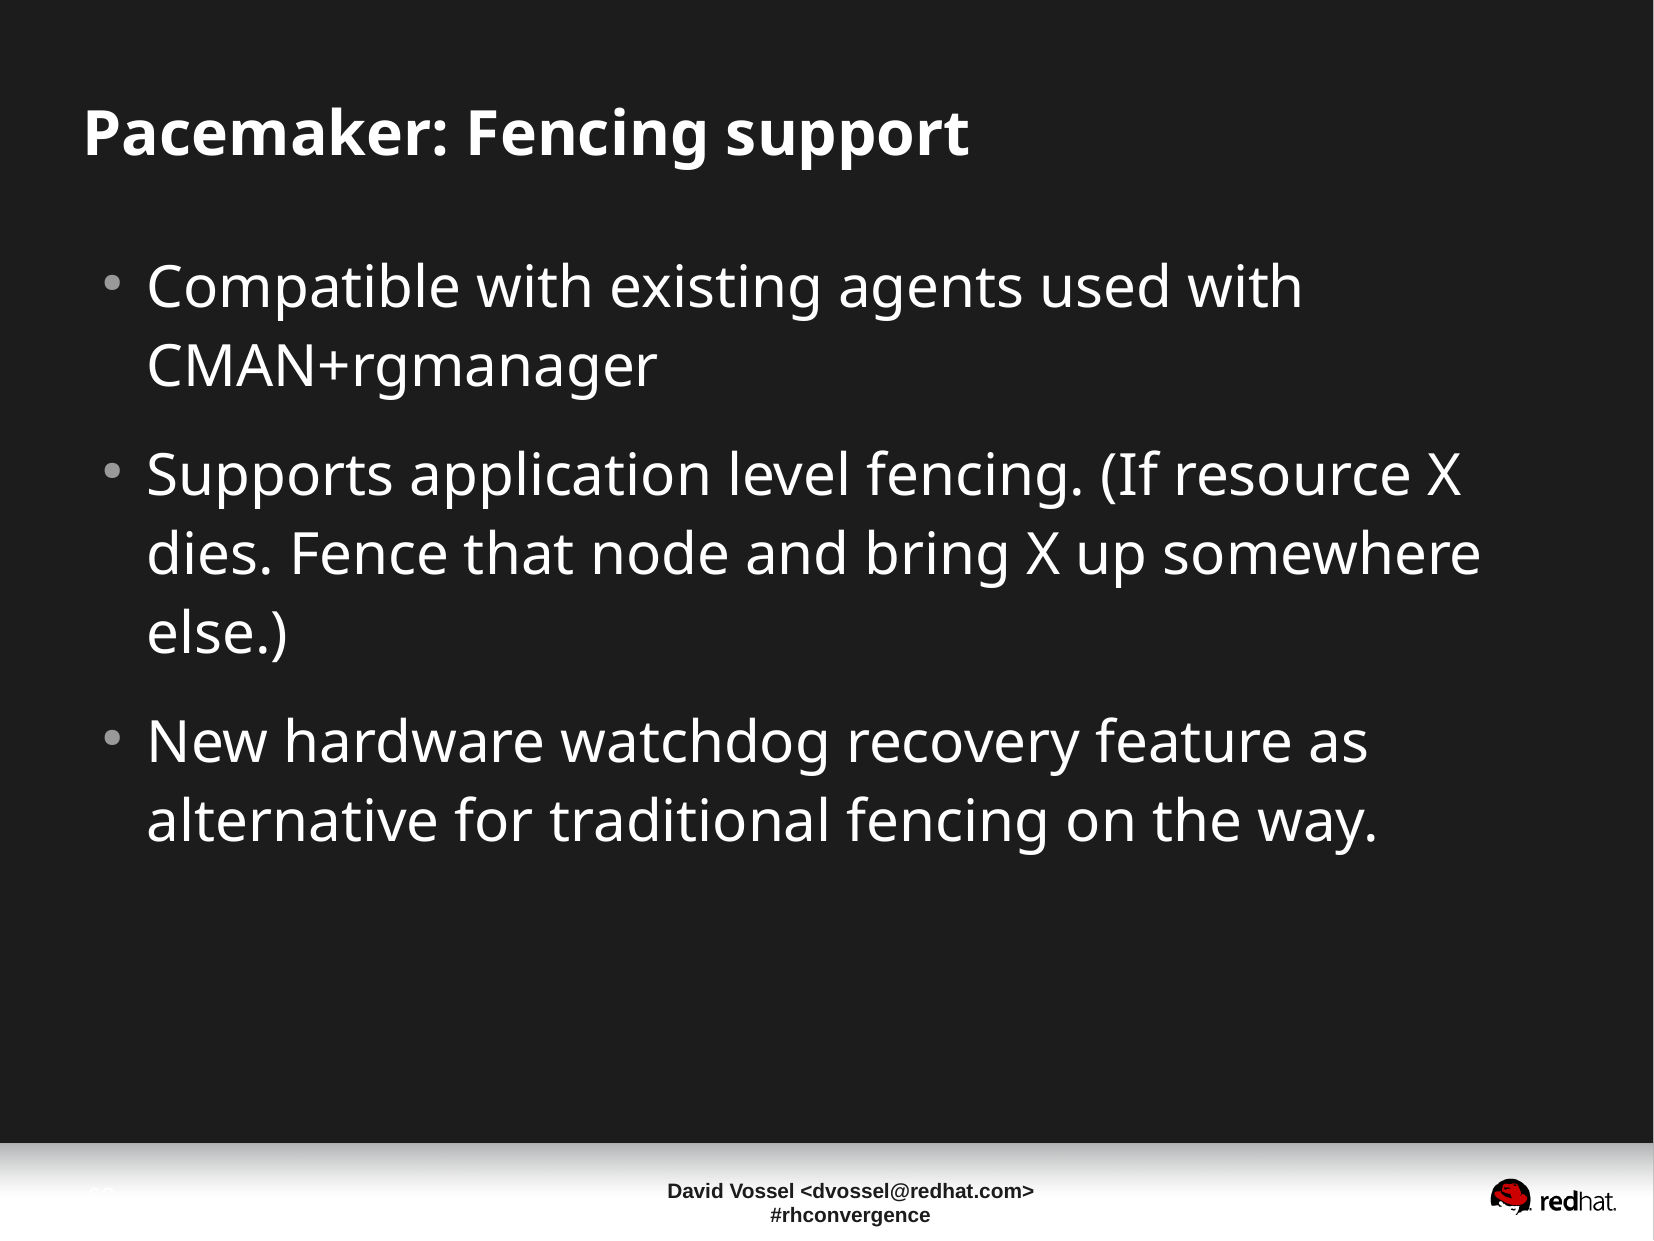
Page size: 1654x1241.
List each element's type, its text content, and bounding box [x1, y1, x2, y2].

title Pacemaker: Fencing support [82, 37, 1571, 226]
picture [0, 1143, 1654, 1241]
list Compatible with existing agents used with CMAN+rgmanager Supports application level fencing. (If resource X dies. Fence that node and bring X up somewhere else.) New hardware watchdog recovery feature as alternative for traditional fencing on the way. [86, 244, 1576, 1039]
